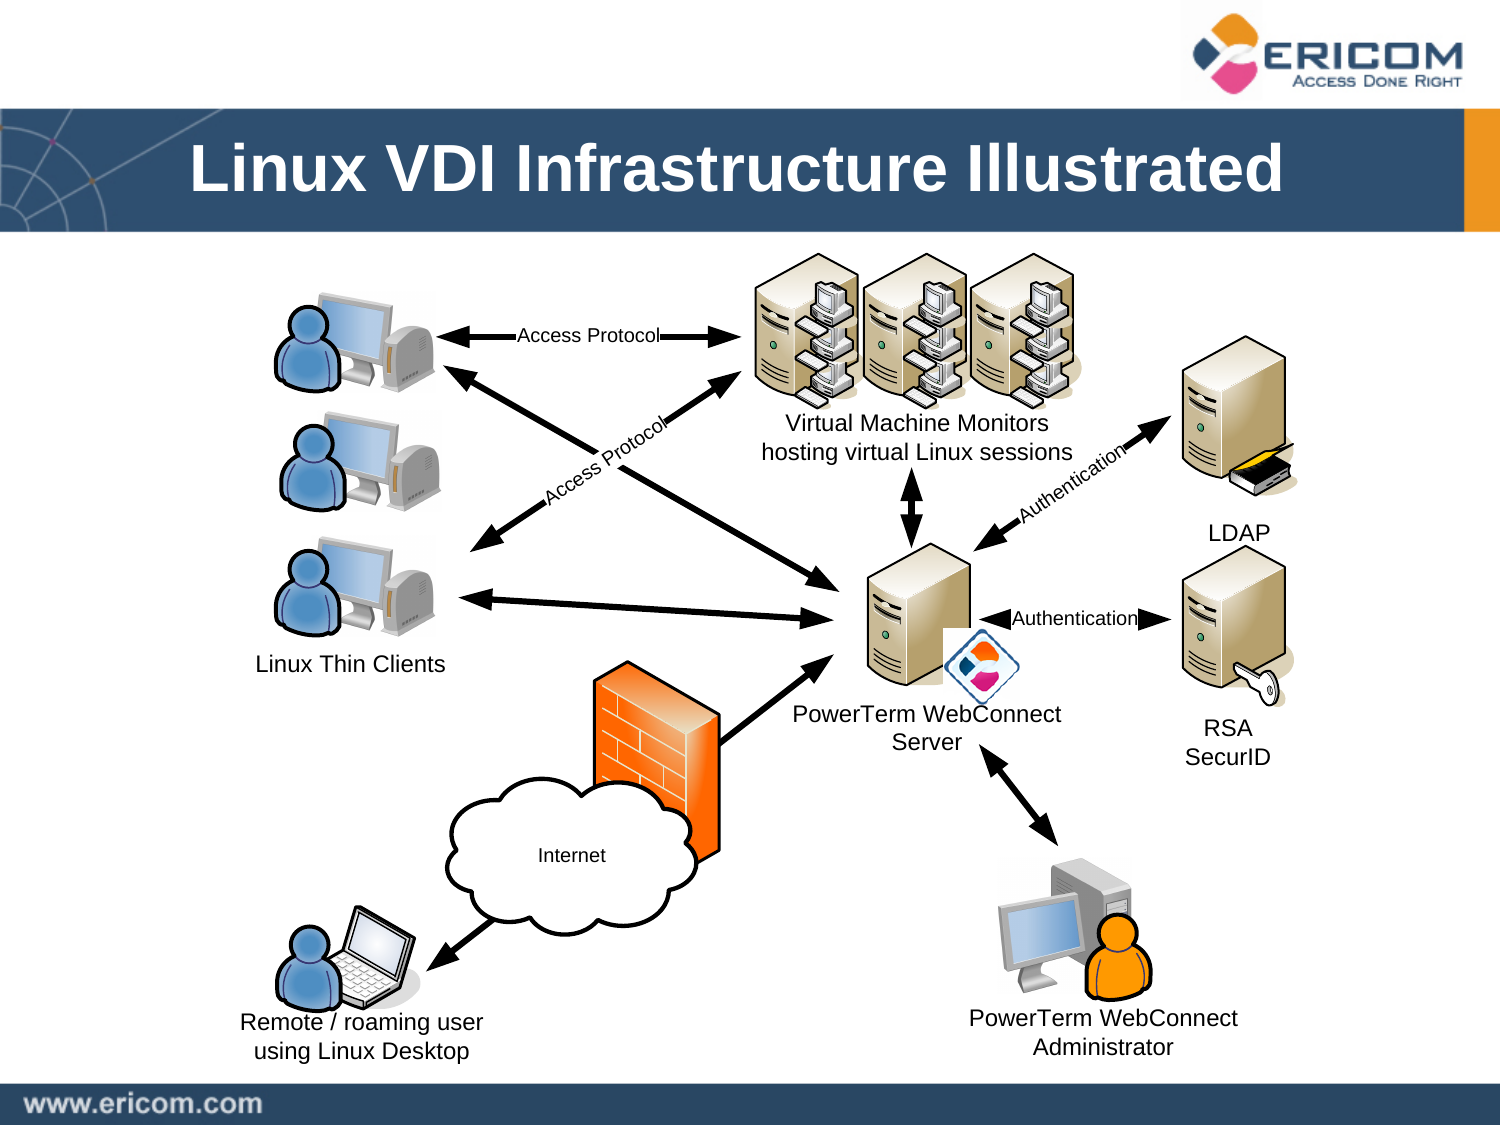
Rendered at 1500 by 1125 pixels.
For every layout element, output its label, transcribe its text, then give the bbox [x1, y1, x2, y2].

picture [0, 0, 1500, 1125]
title Linux VDI Infrastructure Illustrated [174, 74, 1438, 263]
text_box [237, 250, 1300, 1069]
